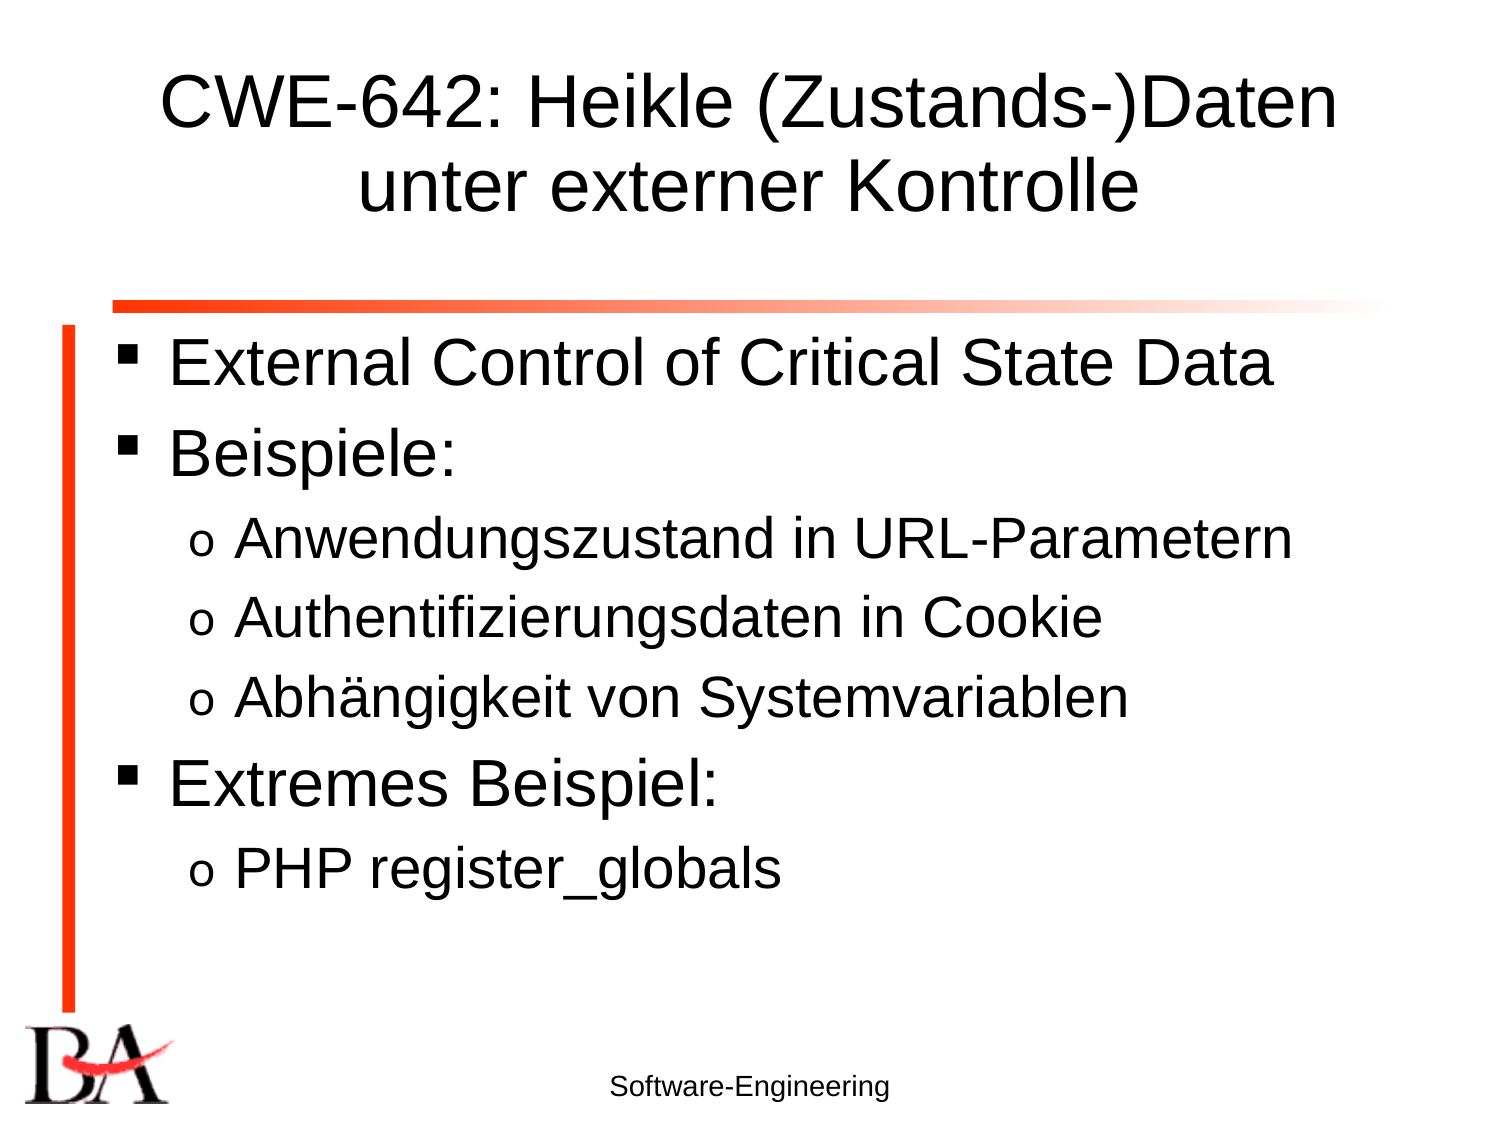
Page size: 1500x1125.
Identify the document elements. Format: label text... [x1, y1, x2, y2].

title CWE-642: Heikle (Zustands-)Daten unter externer Kontrolle [112, 28, 1388, 259]
picture [24, 1024, 175, 1104]
list External Control of Critical State Data Beispiele: Anwendungszustand in URL-Parametern Authentifizierungsdaten in Cookie Abhängigkeit von Systemvariablen Extremes Beispiel: PHP register_globals [112, 324, 1388, 1036]
